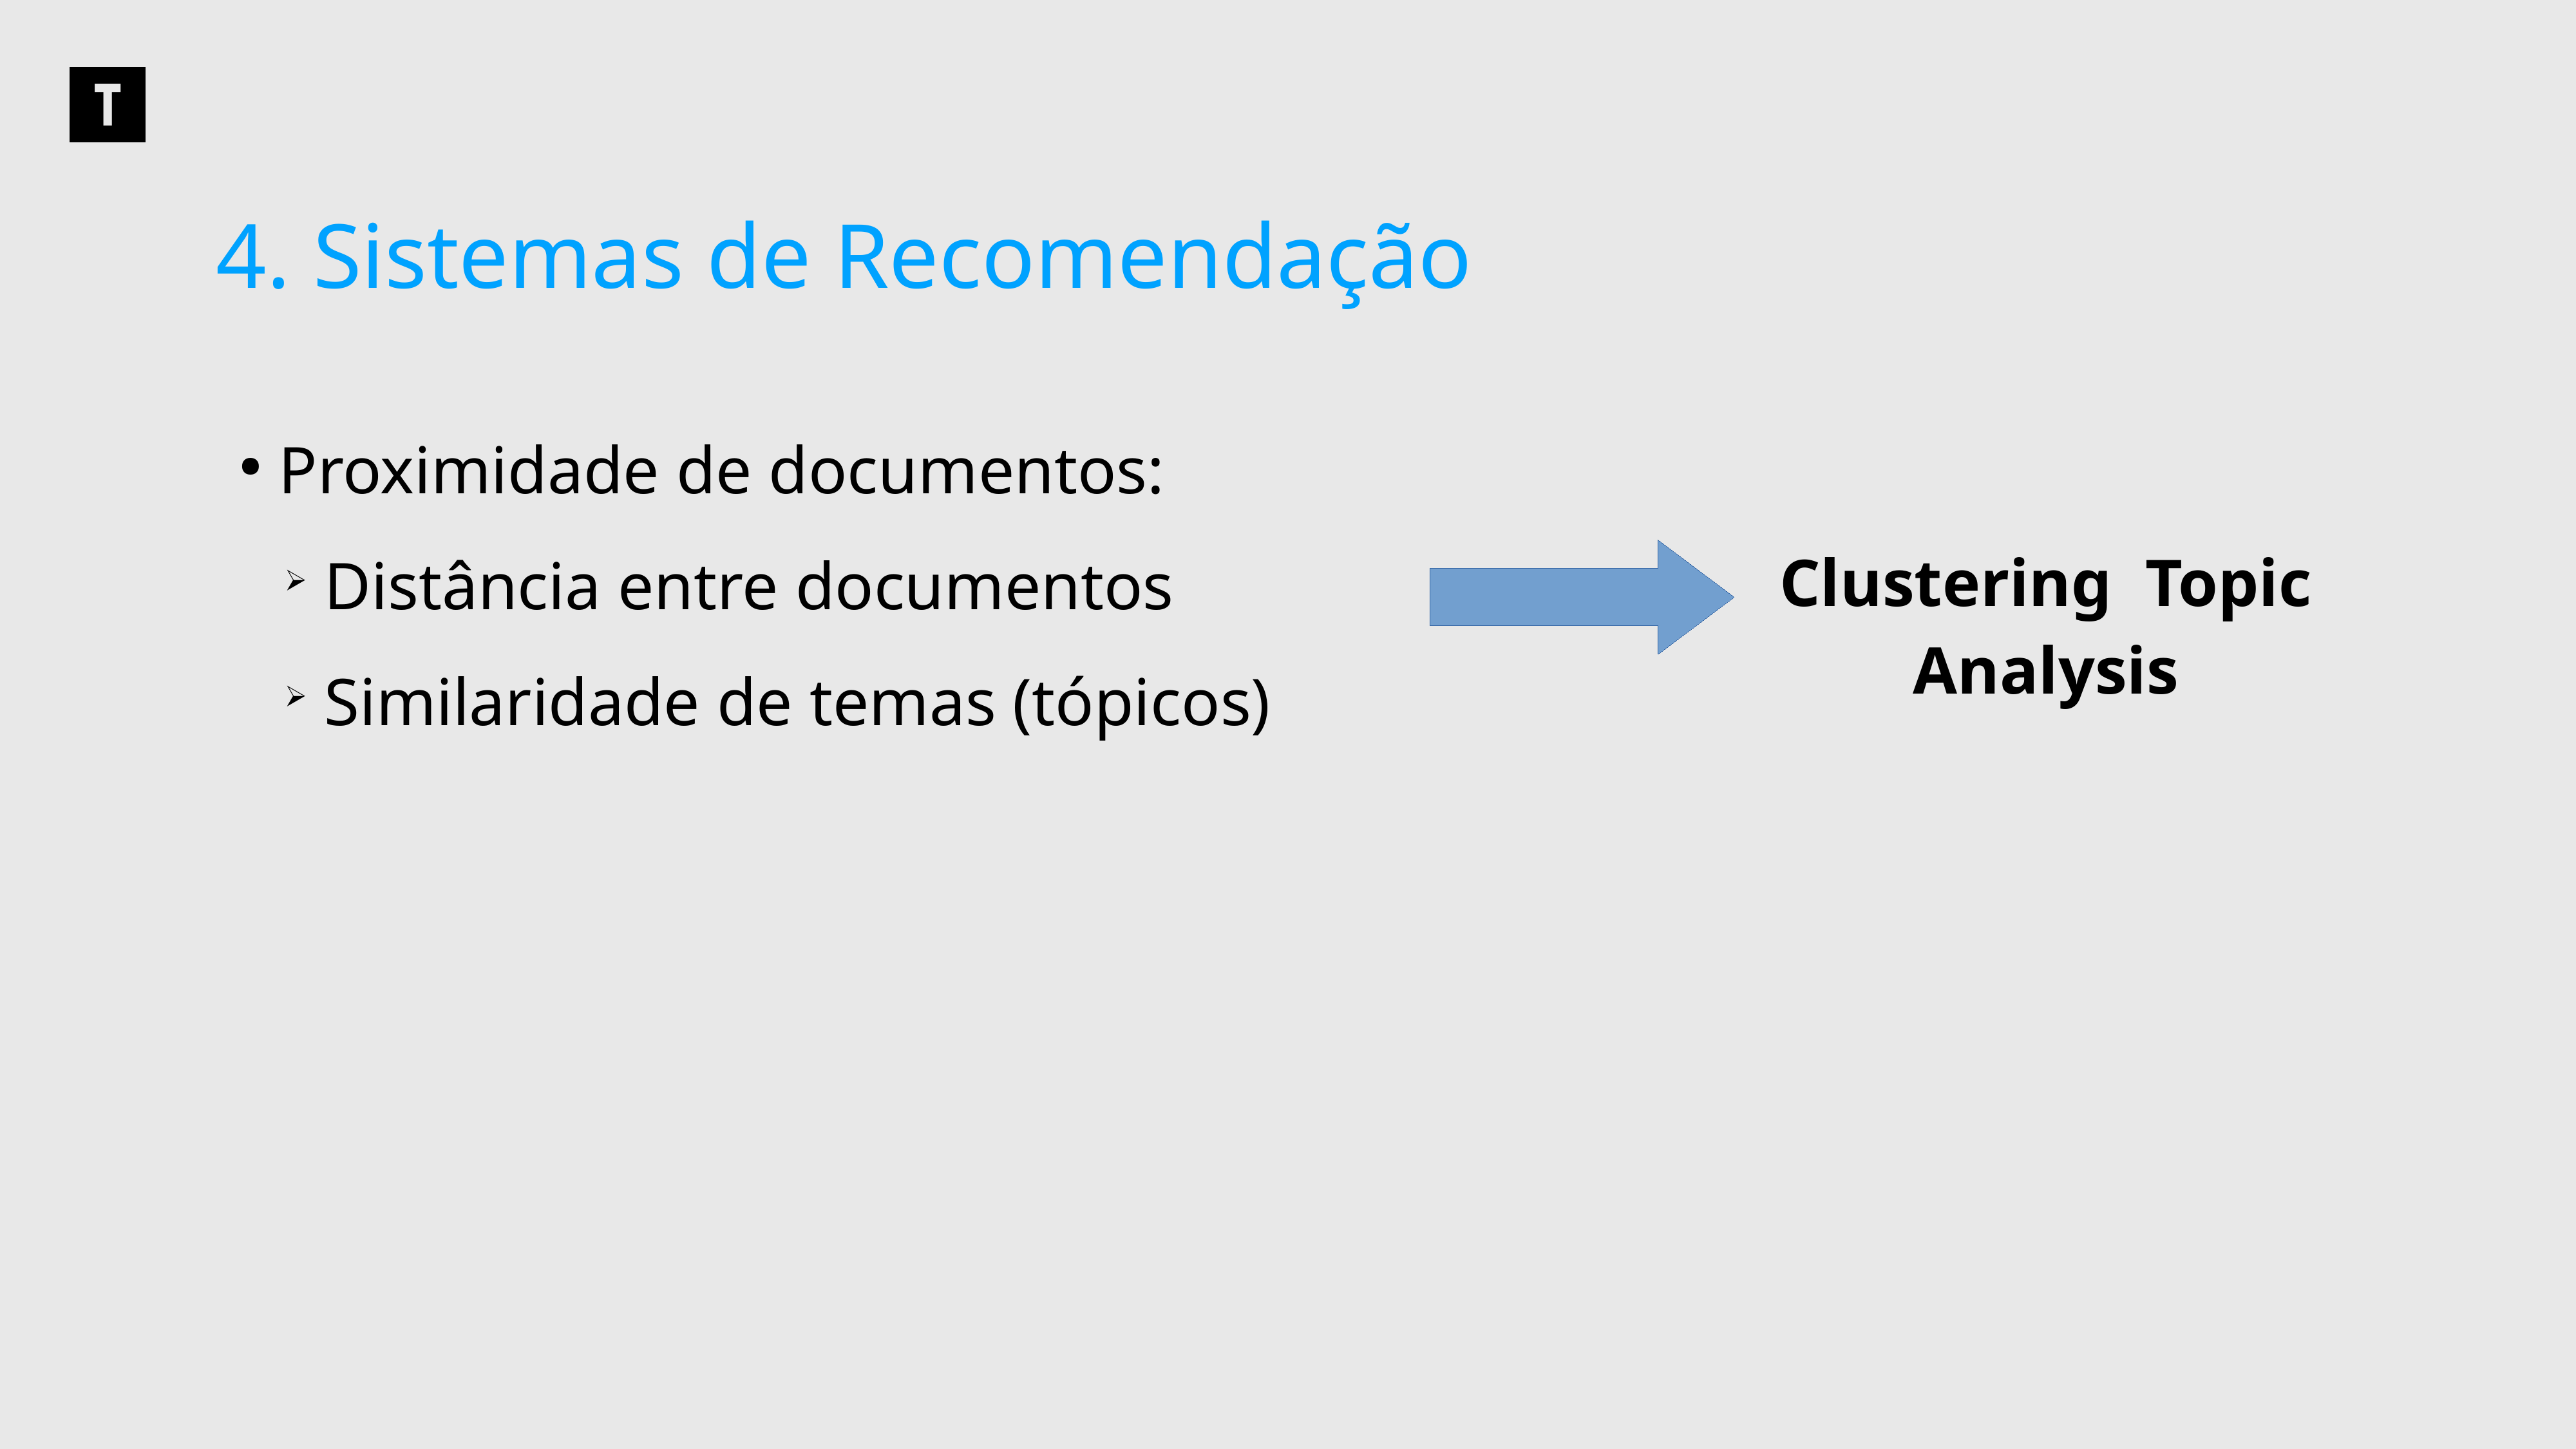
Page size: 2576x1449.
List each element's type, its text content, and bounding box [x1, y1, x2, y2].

text_box [1430, 540, 1734, 654]
text_box Proximidade de documentos: Distância entre documentos Similaridade de temas (tópicos) [211, 385, 2351, 589]
text_box Clustering Topic Analysis [1765, 532, 2328, 692]
text_box 4. Sistemas de Recomendação [211, 194, 2267, 312]
picture [70, 67, 146, 142]
